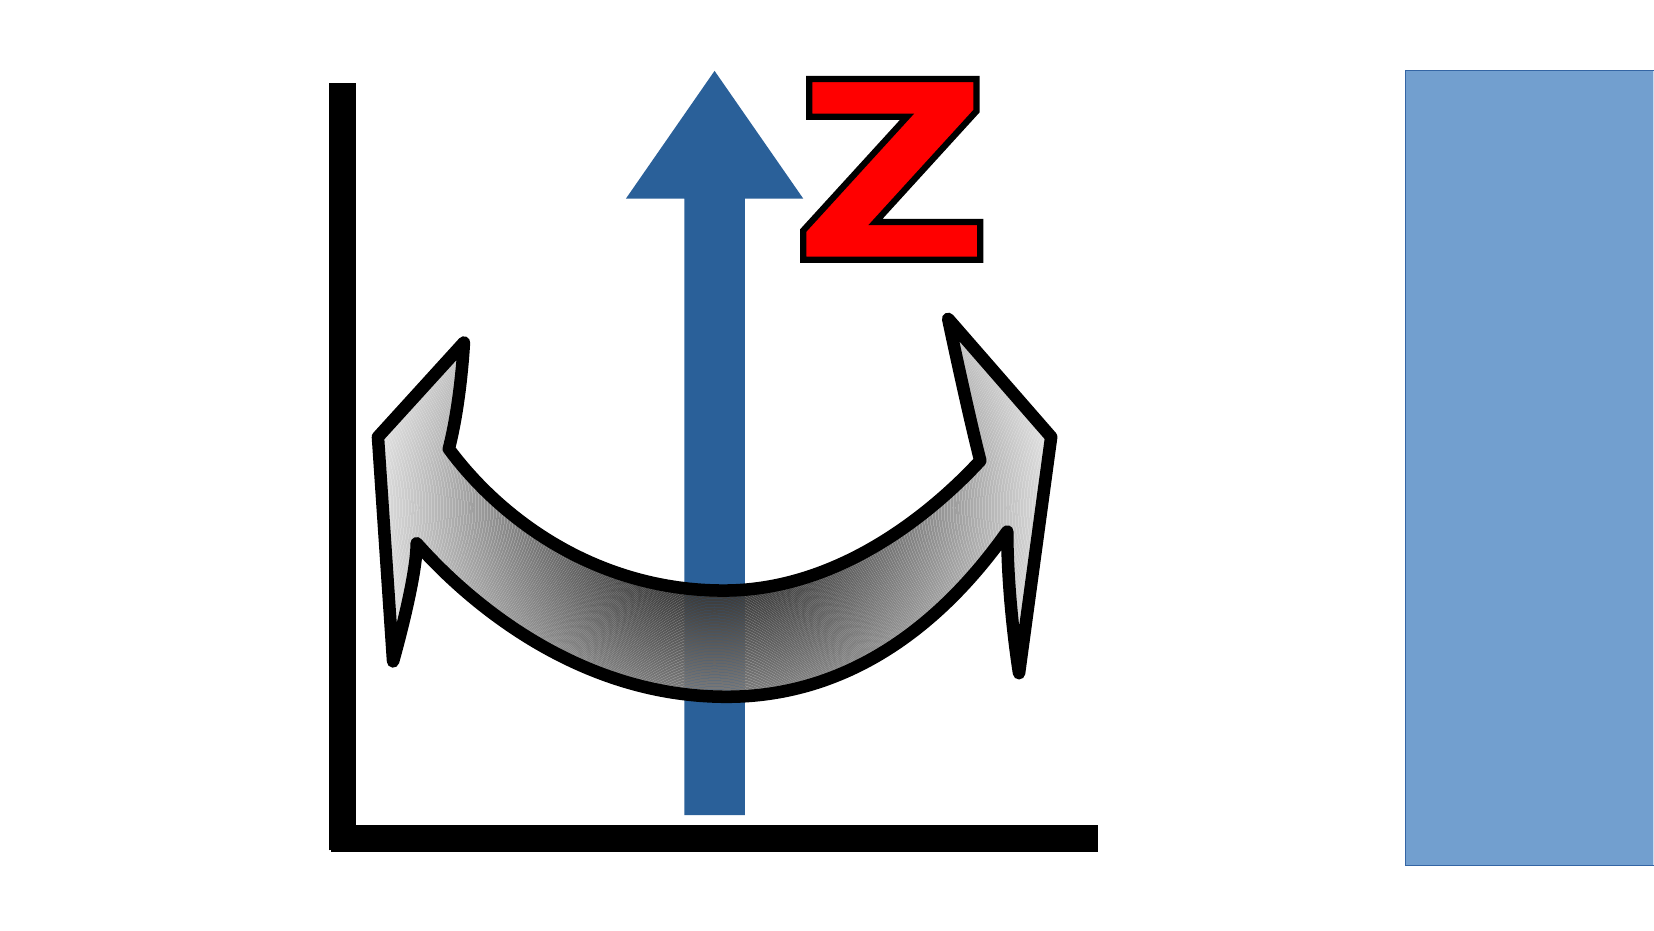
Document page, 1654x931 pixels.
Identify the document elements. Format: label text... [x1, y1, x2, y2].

text_box [377, 70, 1052, 816]
text_box z [803, 78, 981, 260]
text_box [1405, 70, 1654, 866]
